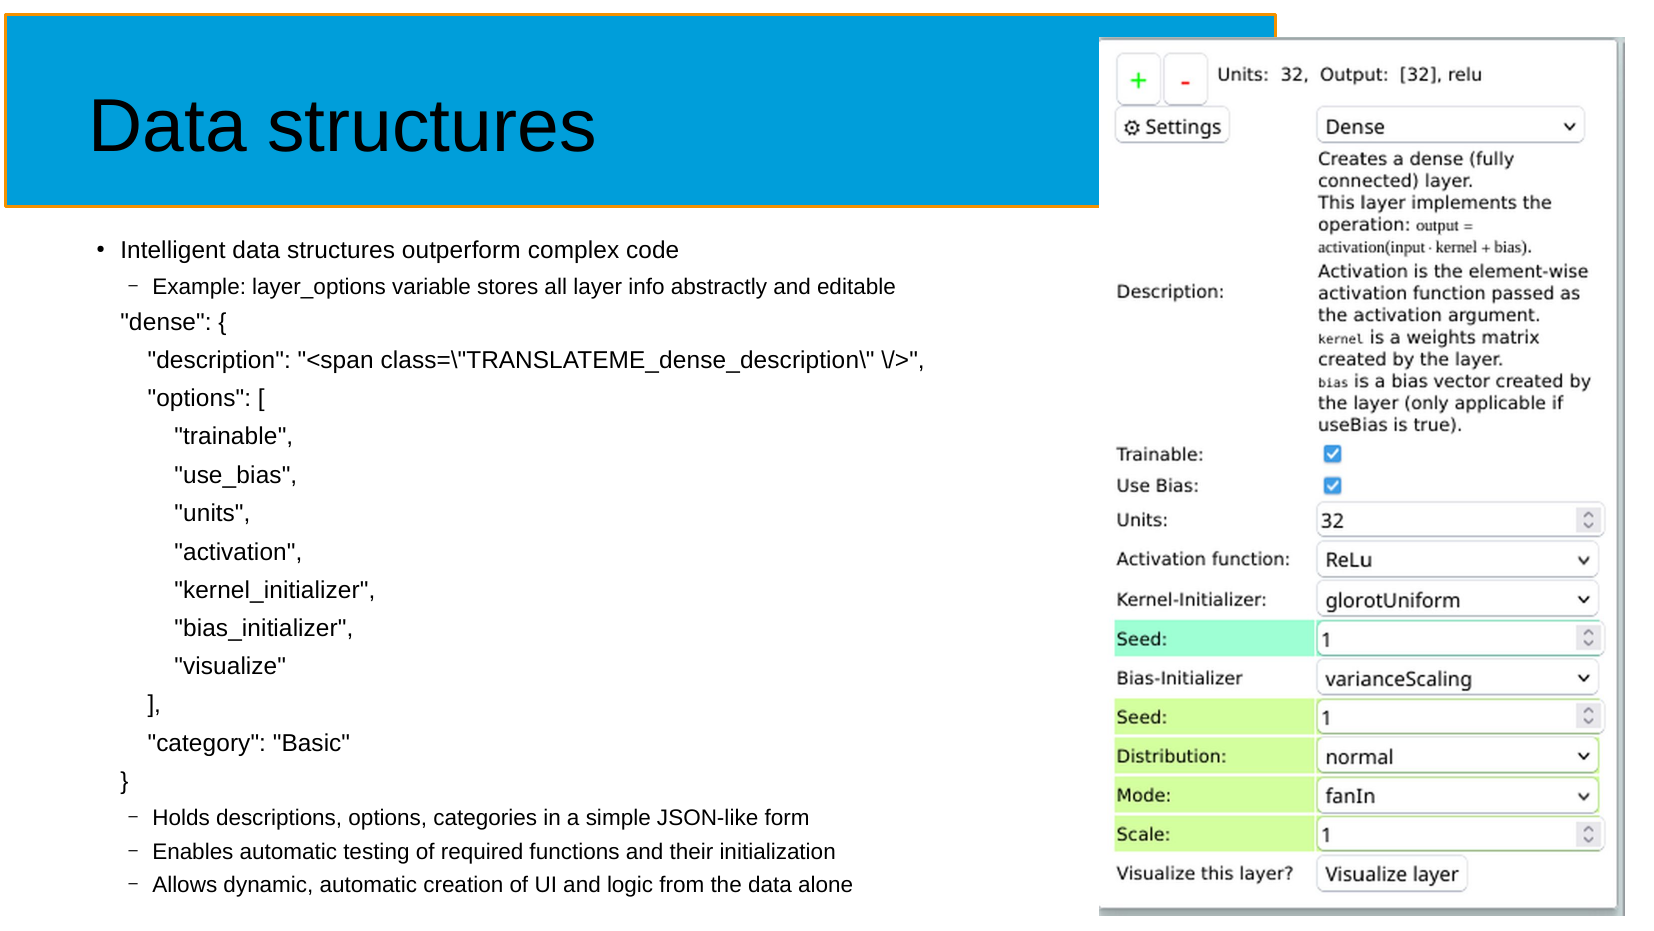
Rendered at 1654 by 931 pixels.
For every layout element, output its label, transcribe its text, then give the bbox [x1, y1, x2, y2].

title Data structures [88, 44, 1099, 207]
list Intelligent data structures outperform complex code Example: layer_options variable stores all layer info abstractly and editable "dense": { "description": "<span class=\"TRANSLATEME_dense_description\" \/>", "options": [ "trainable", "use_bias", "units", "activation", "kernel_initializer", "bias_initializer", "visualize" ], "category": "Basic" } Holds descriptions, options, categories in a simple JSON-like form Enables automatic testing of required functions and their initialization Allows dynamic, automatic creation of UI and logic from the data alone [88, 236, 1093, 901]
picture [1099, 37, 1625, 916]
